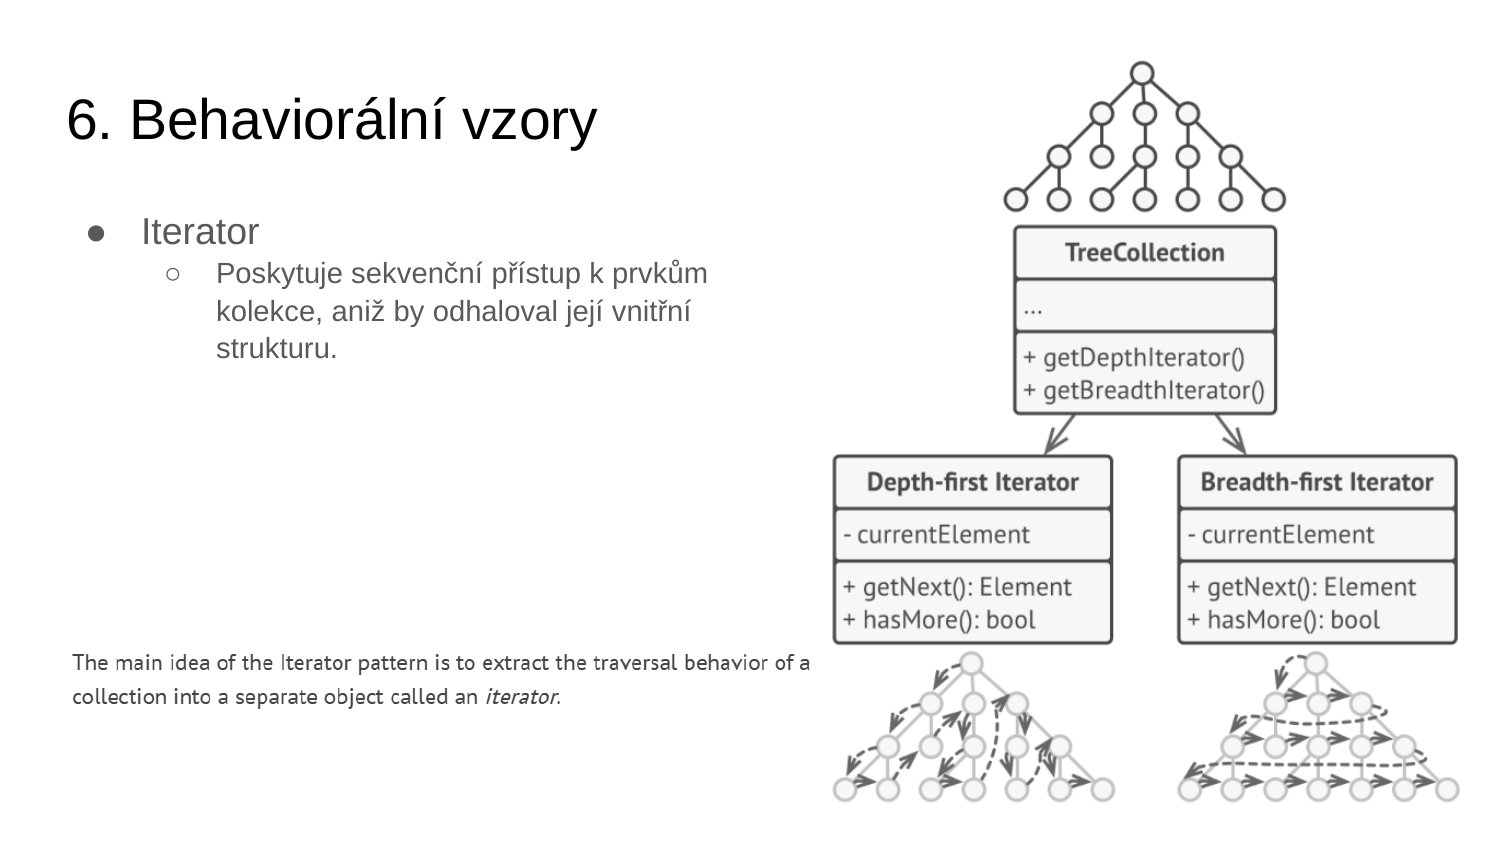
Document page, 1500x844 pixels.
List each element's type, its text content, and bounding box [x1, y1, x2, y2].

list Iterator Poskytuje sekvenční přístup k prvkům kolekce, aniž by odhaloval její vnitřní strukturu. [51, 189, 768, 844]
picture [62, 42, 1484, 819]
title 6. Behaviorální vzory [51, 72, 782, 167]
